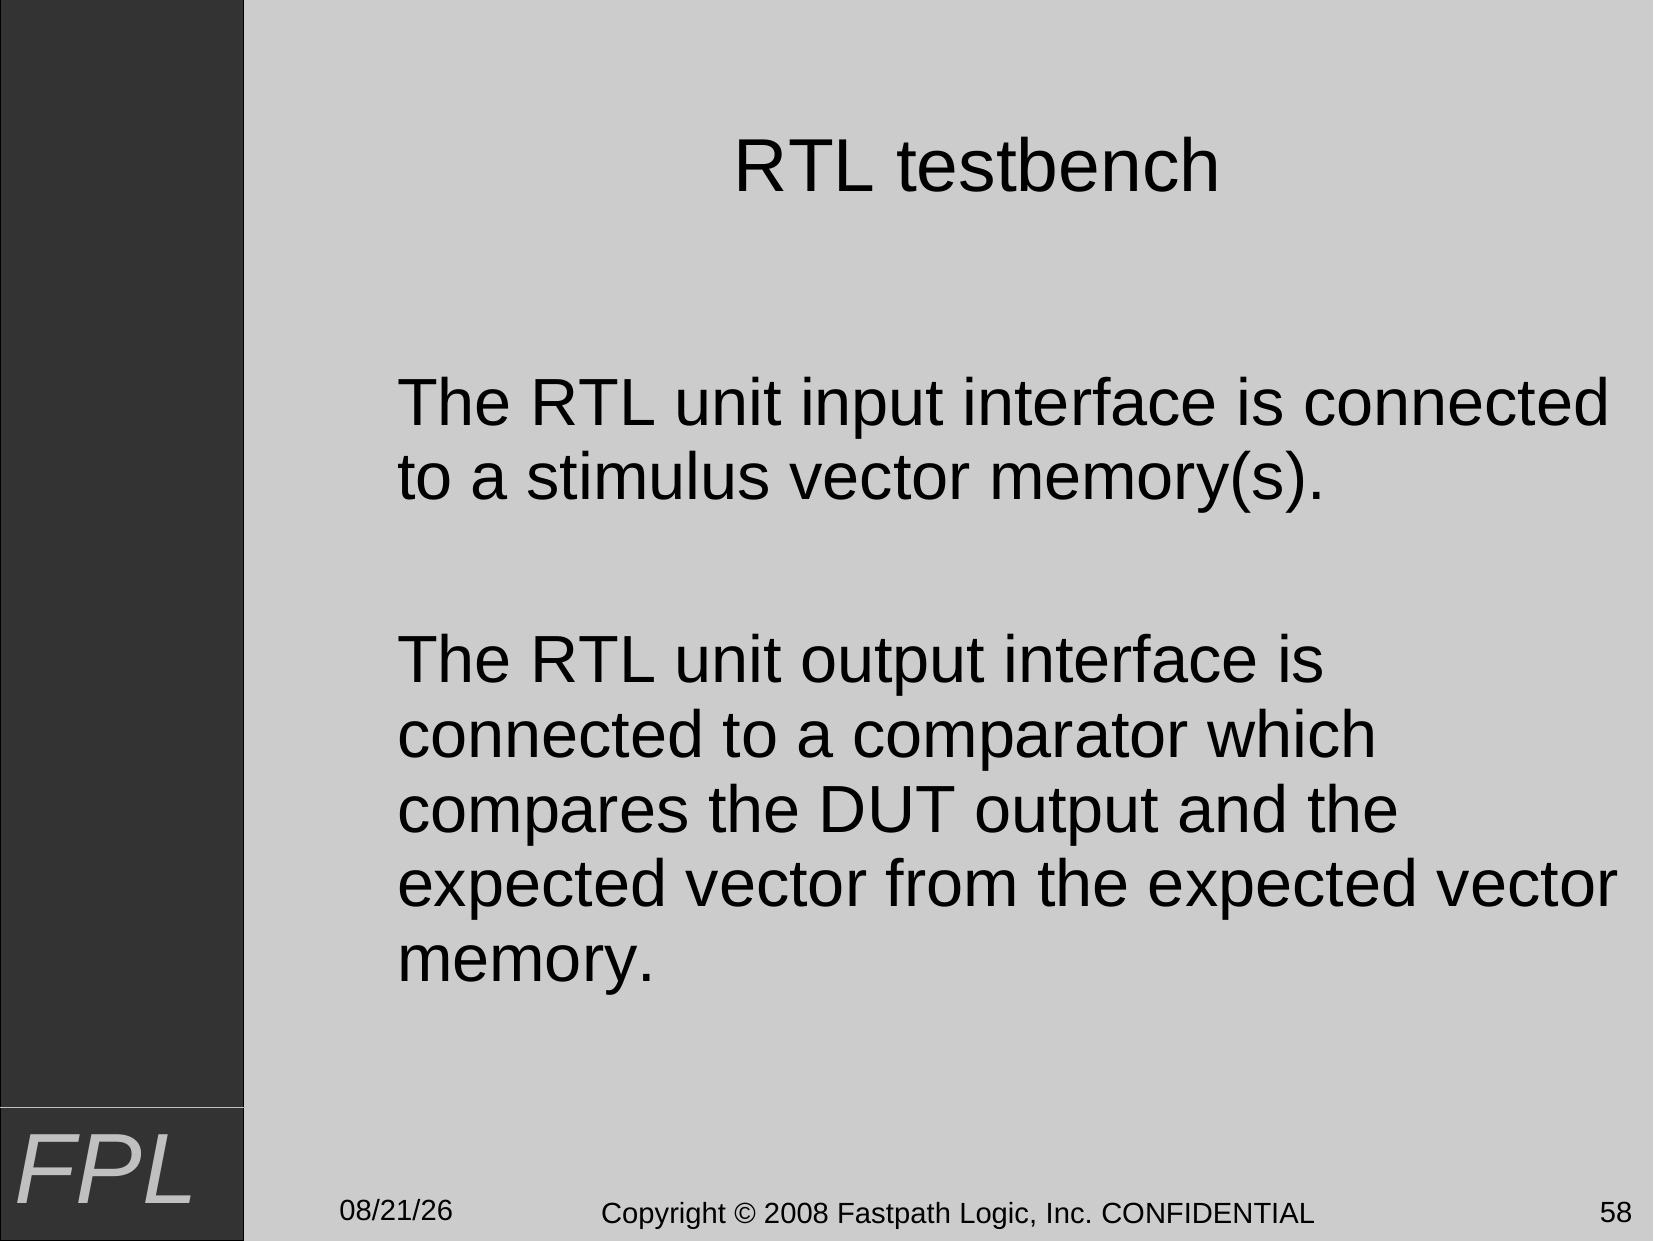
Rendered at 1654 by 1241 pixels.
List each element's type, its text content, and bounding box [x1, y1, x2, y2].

title RTL testbench [426, 57, 1529, 254]
subtitle The RTL unit input interface is connected to a stimulus vector memory(s). The RTL unit output interface is connected to a comparator which compares the DUT output and the expected vector from the expected vector memory. [322, 254, 1634, 1198]
